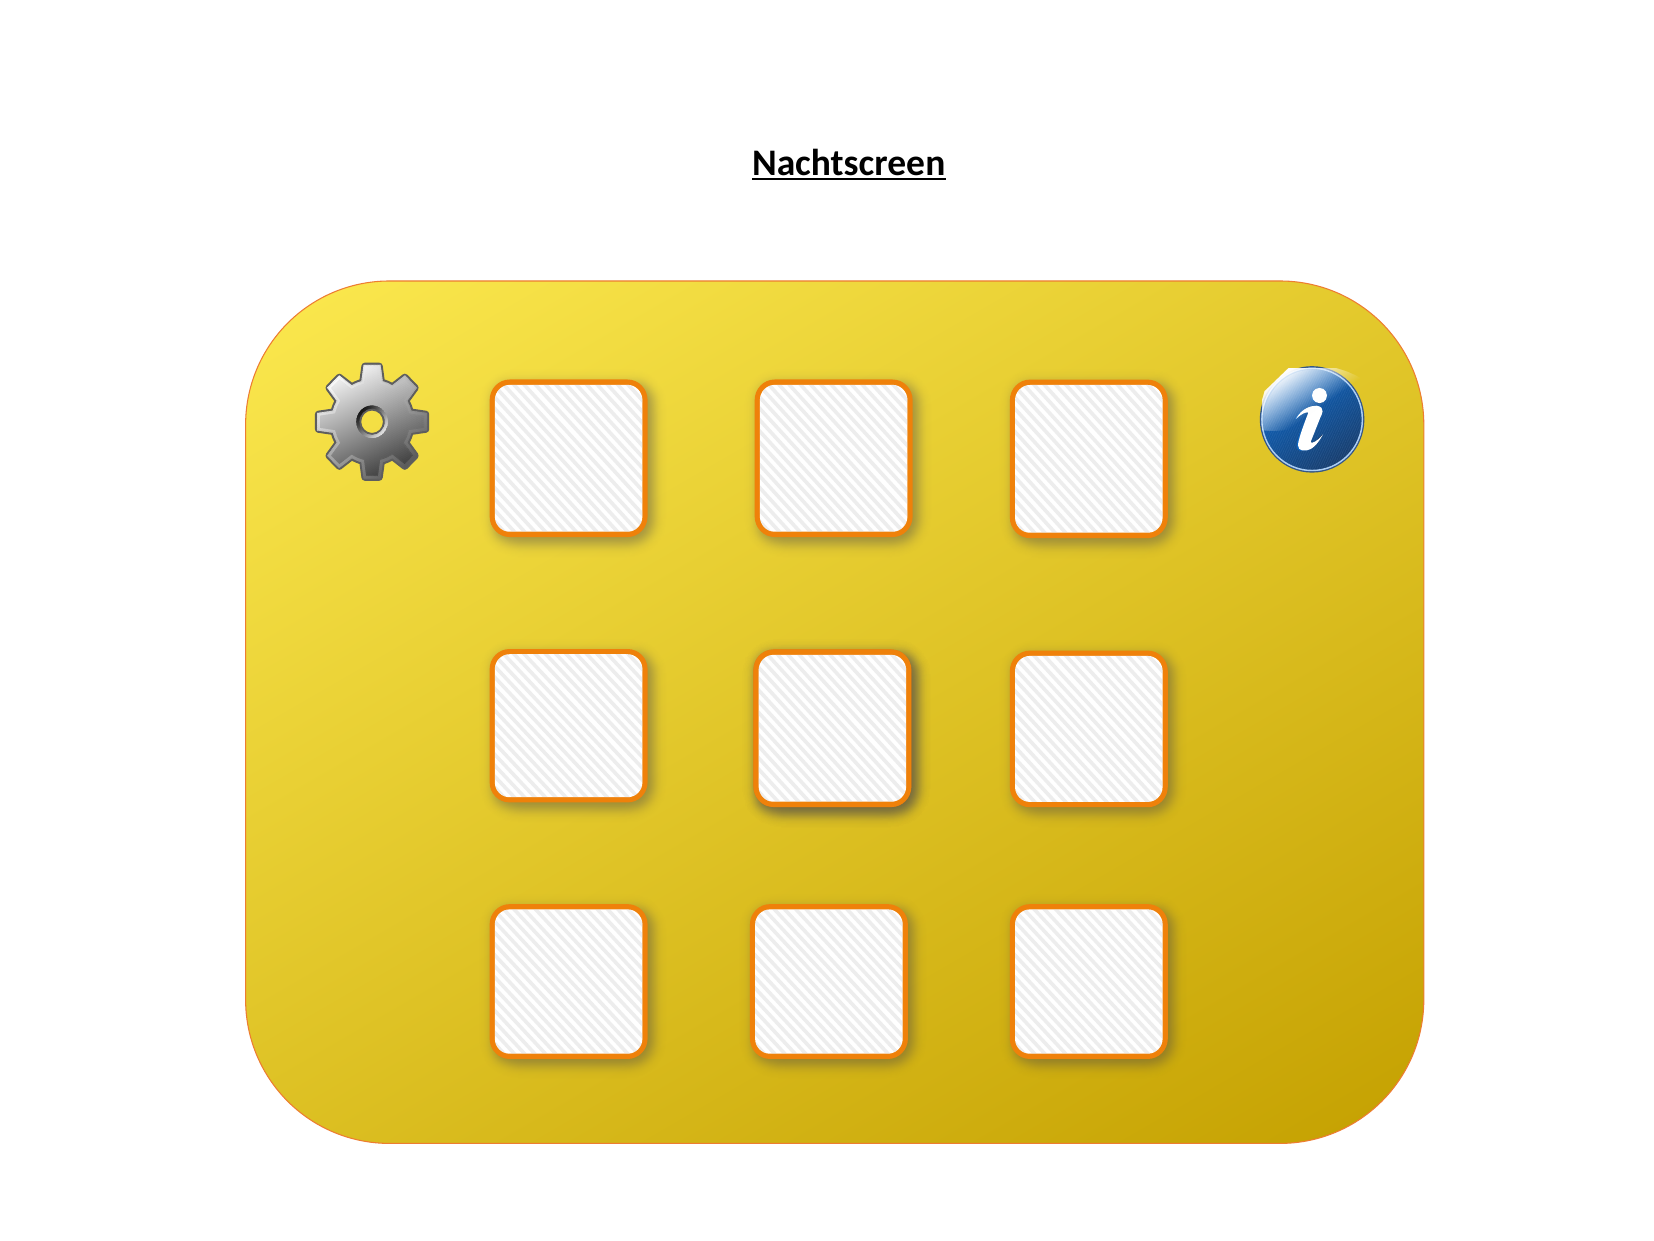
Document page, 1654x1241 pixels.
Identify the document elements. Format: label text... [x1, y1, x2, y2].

picture [471, 885, 678, 1092]
picture [1240, 345, 1388, 496]
text_box [245, 280, 1424, 1144]
picture [471, 360, 678, 571]
picture [297, 342, 445, 496]
picture [735, 630, 942, 841]
text_box Nachtscreen [630, 130, 1068, 197]
picture [991, 360, 1198, 572]
picture [991, 885, 1198, 1092]
picture [991, 631, 1198, 841]
picture [736, 360, 943, 571]
picture [731, 885, 938, 1092]
picture [471, 630, 678, 835]
